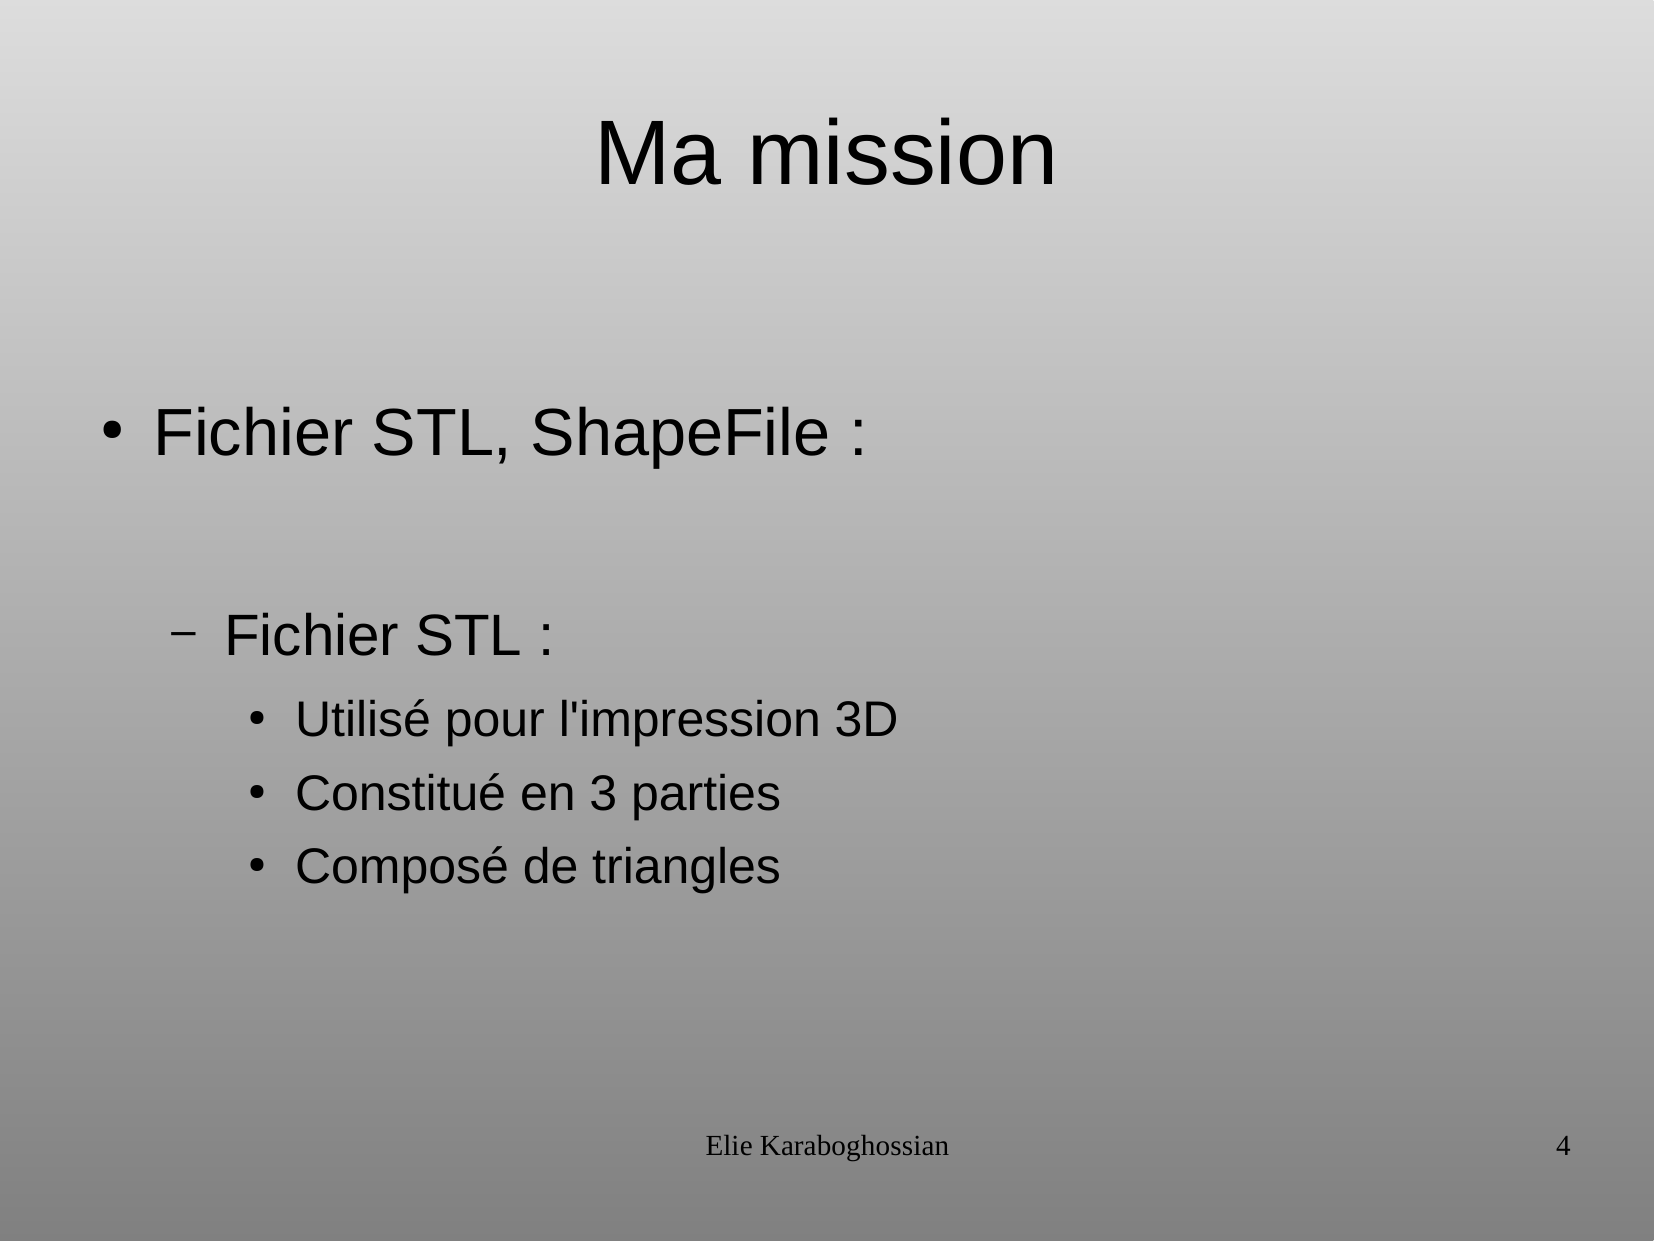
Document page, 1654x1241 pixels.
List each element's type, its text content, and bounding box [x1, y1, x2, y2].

list Fichier STL, ShapeFile : Fichier STL : Utilisé pour l'impression 3D Constitué en 3 parties Composé de triangles [82, 290, 1571, 1109]
title Ma mission [82, 49, 1571, 257]
